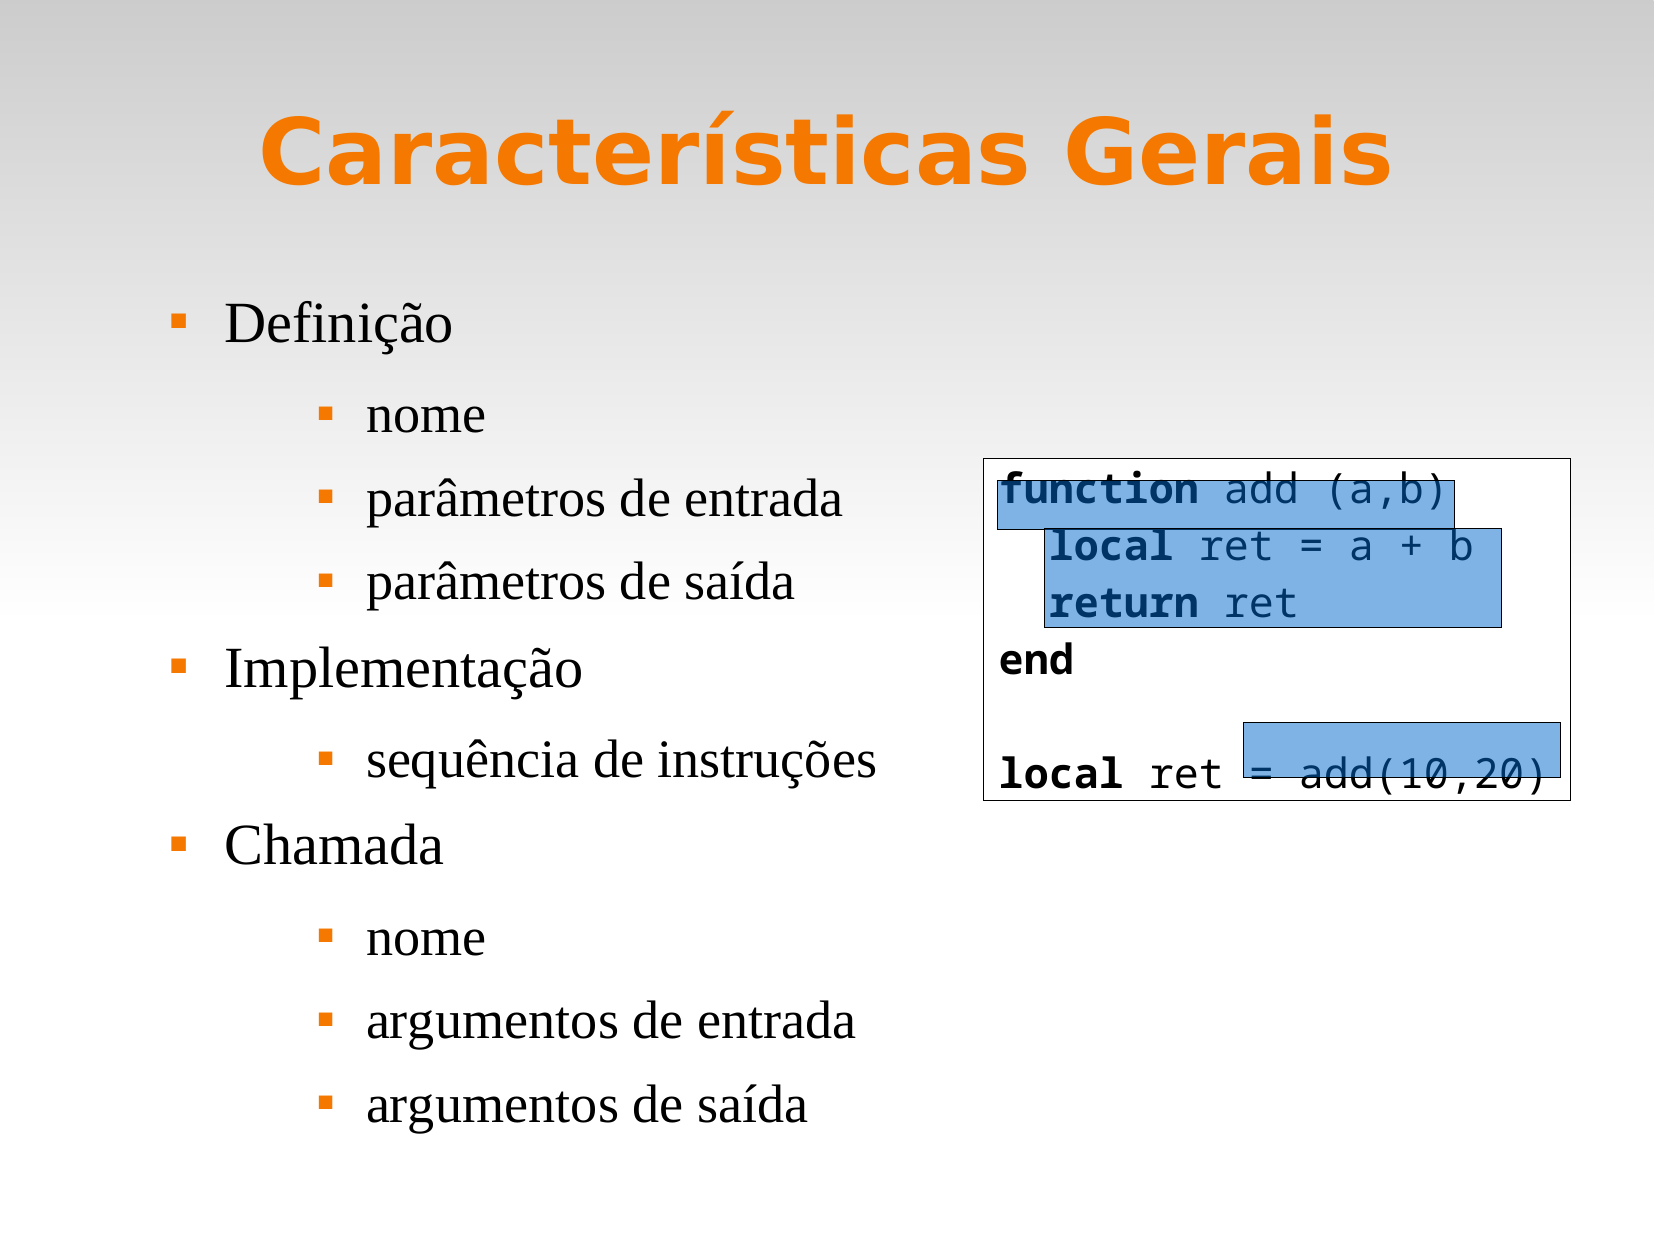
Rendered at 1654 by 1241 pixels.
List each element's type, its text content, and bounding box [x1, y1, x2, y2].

text_box function add (a,b) local ret = a + b return ret end local ret = add(10,20) [983, 480, 1571, 779]
text_box [997, 480, 1502, 628]
title Características Gerais [82, 49, 1571, 257]
list Definição nome parâmetros de entrada parâmetros de saída Implementação sequência de instruções Chamada nome argumentos de entrada argumentos de saída [82, 290, 1571, 1191]
text_box [1243, 722, 1561, 778]
